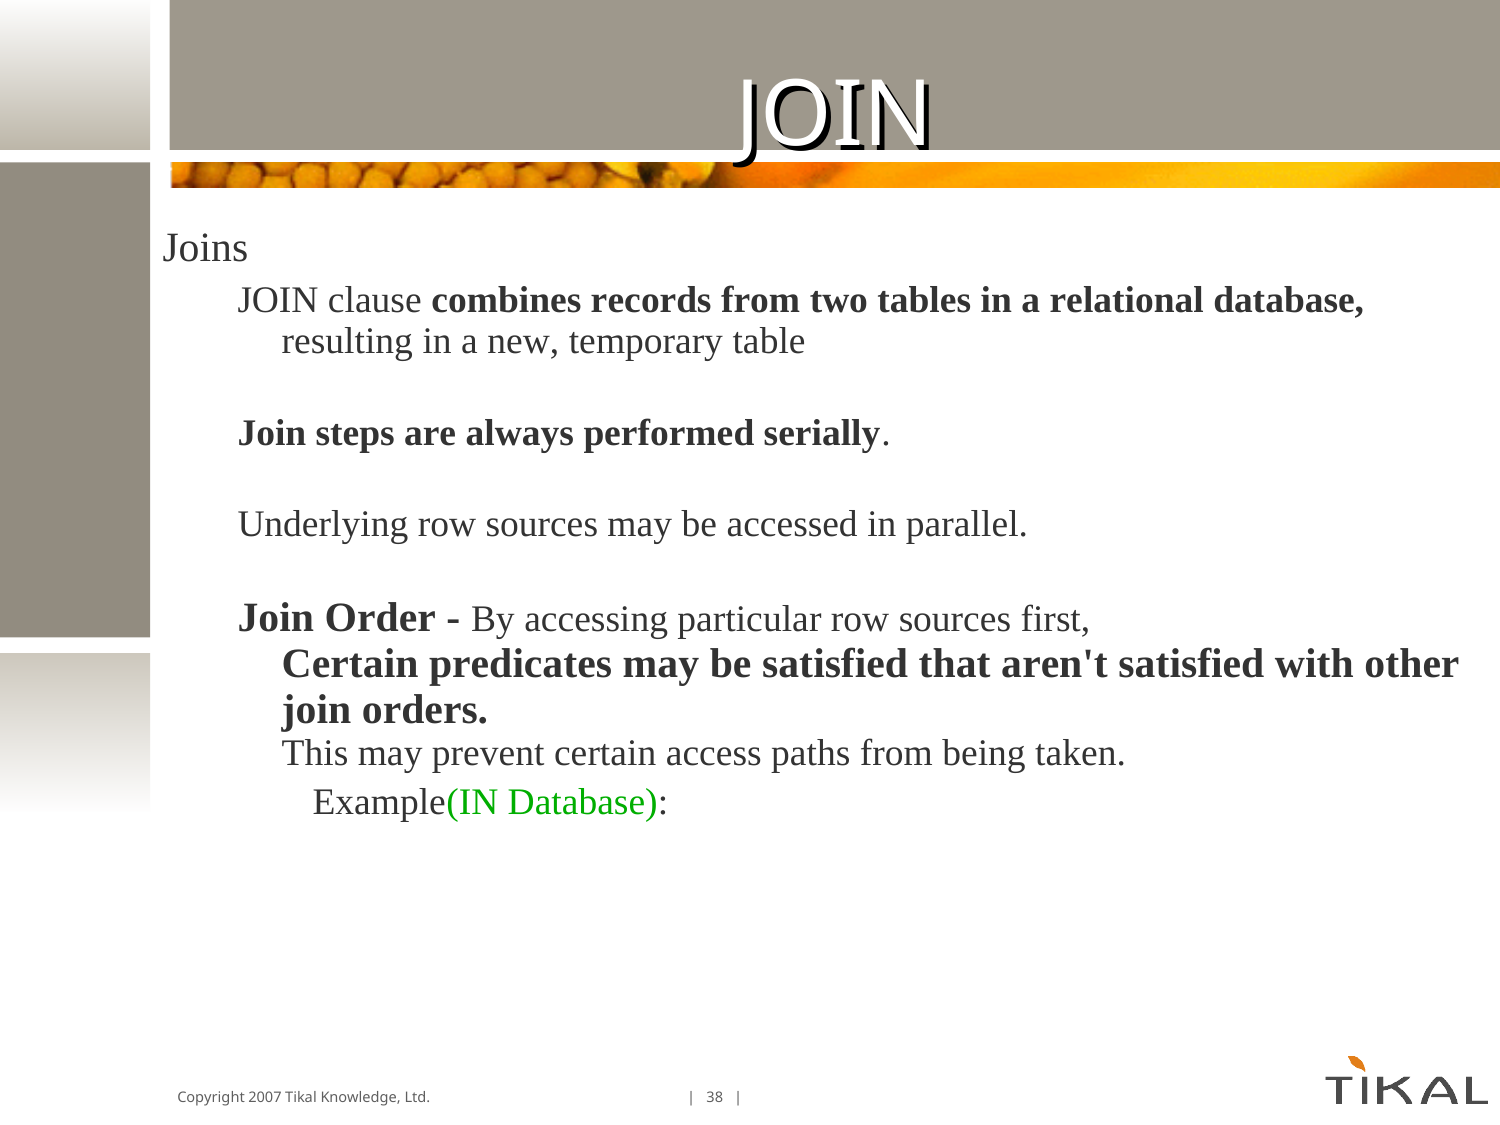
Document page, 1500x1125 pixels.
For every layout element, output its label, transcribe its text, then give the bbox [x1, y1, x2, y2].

list Joins JOIN clause combines records from two tables in a relational database, resulting in a new, temporary table Join steps are always performed serially. Underlying row sources may be accessed in parallel. Join Order - By accessing particular row sources first, Certain predicates may be satisfied that aren't satisfied with other join orders. This may prevent certain access paths from being taken. Example(IN Database): [162, 224, 1473, 1021]
title JOIN [169, 0, 1499, 221]
picture [1312, 1034, 1500, 1125]
